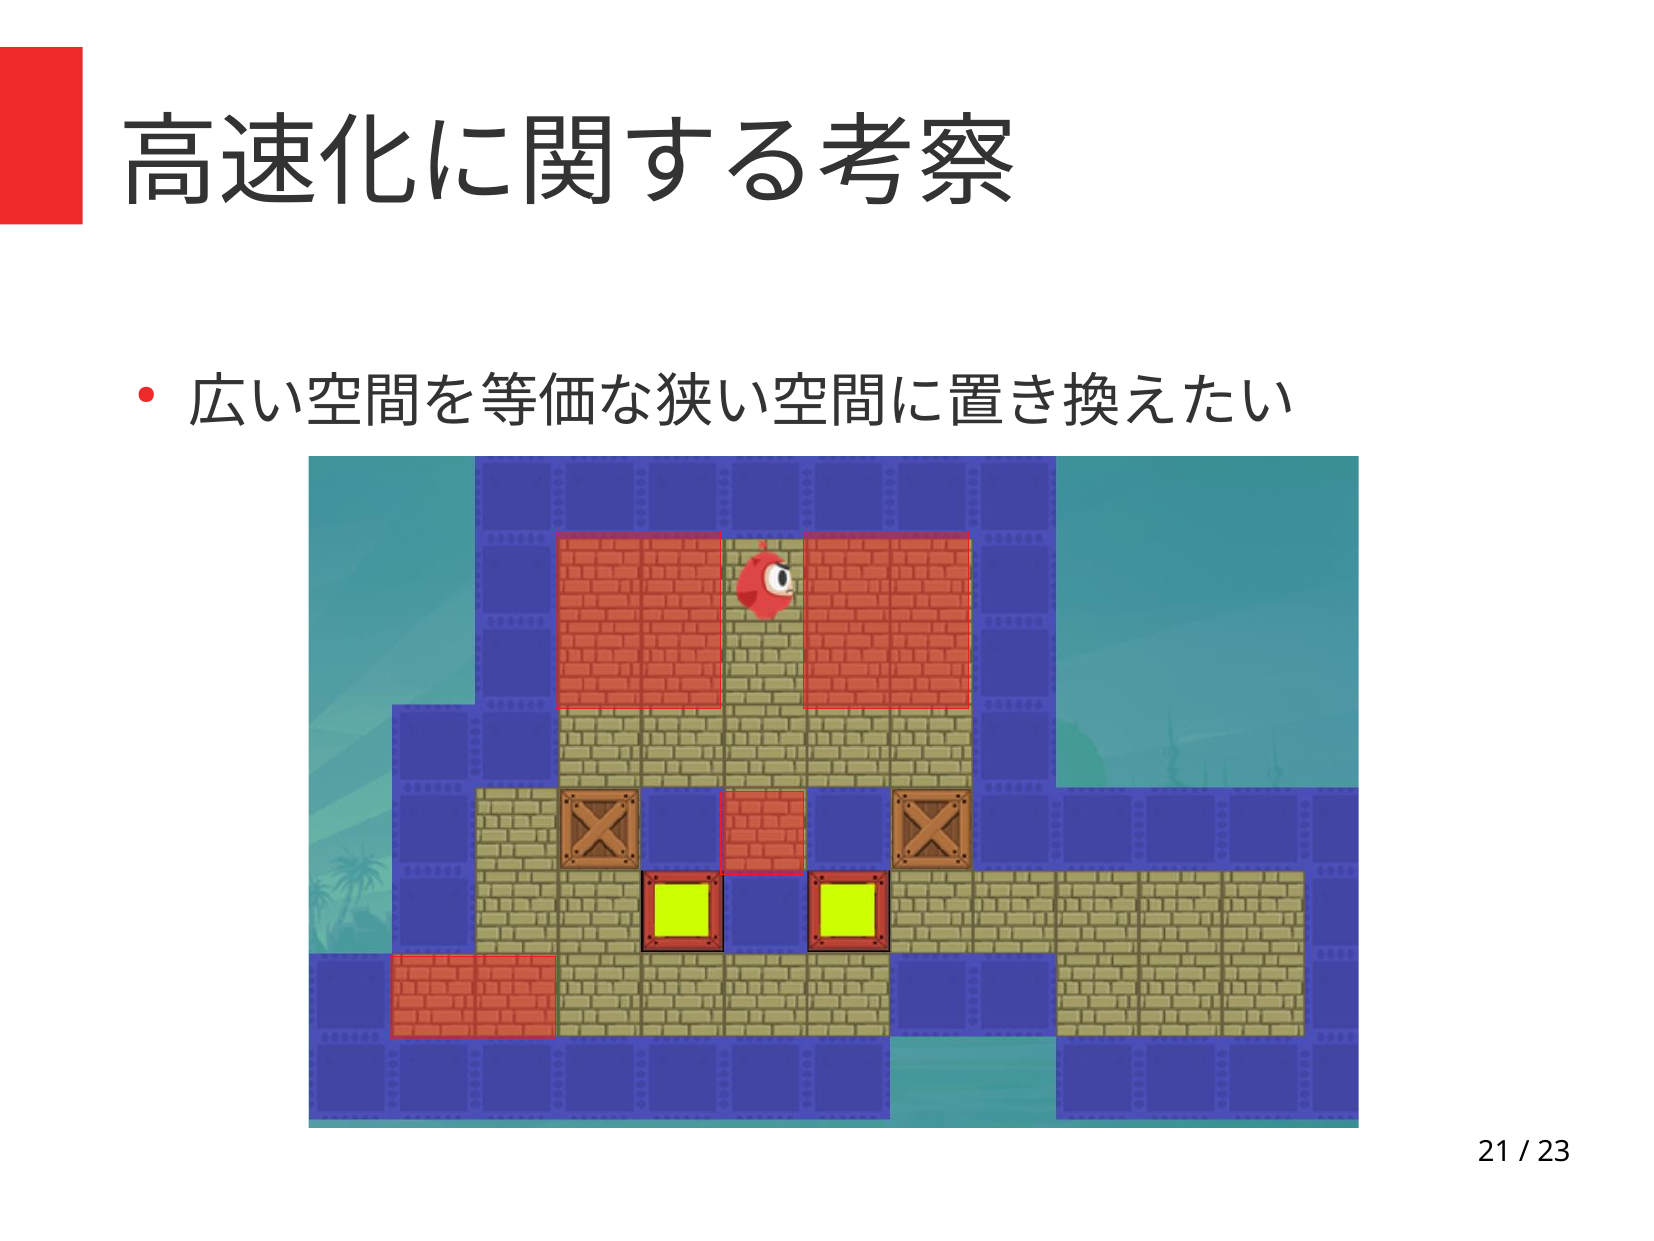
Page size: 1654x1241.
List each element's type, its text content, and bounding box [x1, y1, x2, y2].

list 広い空間を等価な狭い空間に置き換えたい [118, 354, 1536, 1074]
text_box [389, 956, 556, 1040]
text_box [803, 531, 969, 709]
picture [308, 456, 1359, 1128]
title 高速化に関する考察 [118, 49, 1571, 257]
text_box [555, 531, 721, 709]
text_box [720, 791, 804, 875]
